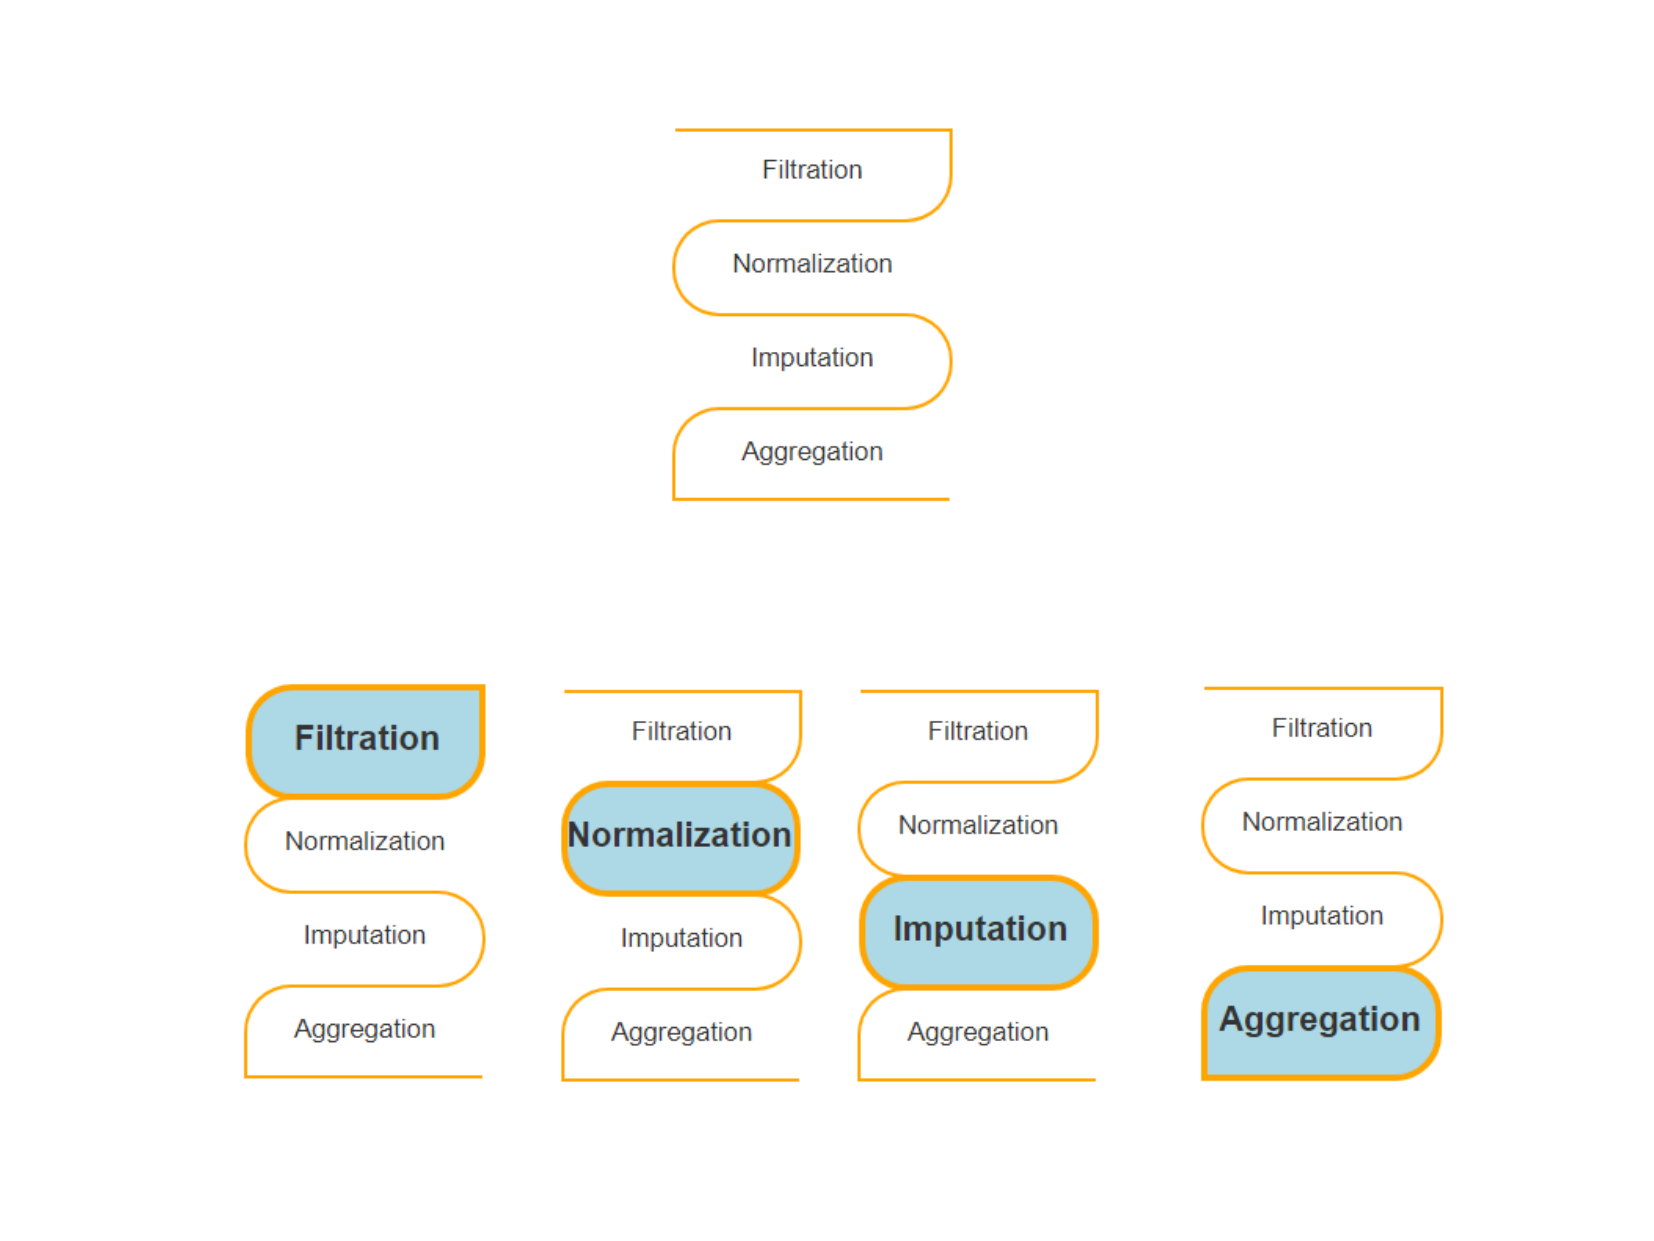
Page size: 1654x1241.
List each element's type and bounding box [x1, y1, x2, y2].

picture [1192, 673, 1450, 1089]
picture [224, 661, 514, 1099]
picture [649, 110, 978, 520]
picture [546, 673, 815, 1096]
picture [850, 676, 1107, 1099]
